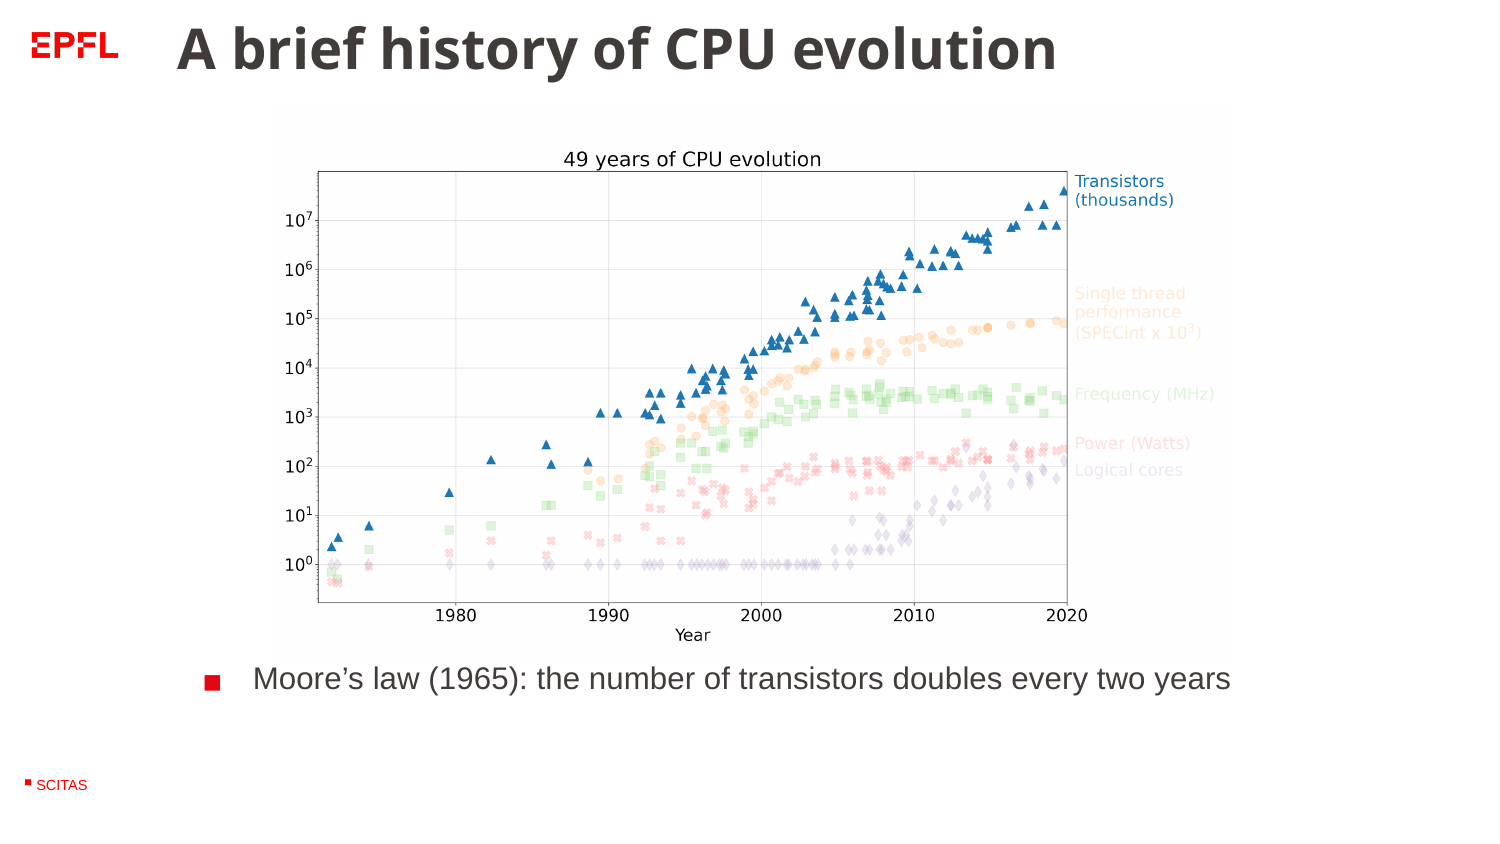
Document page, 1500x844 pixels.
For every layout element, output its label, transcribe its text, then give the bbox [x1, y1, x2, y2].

picture [270, 104, 1230, 664]
picture [21, 21, 129, 69]
list Moore’s law (1965): the number of transistors doubles every two years [148, 256, 1416, 844]
title A brief history of CPU evolution [148, 21, 1416, 198]
